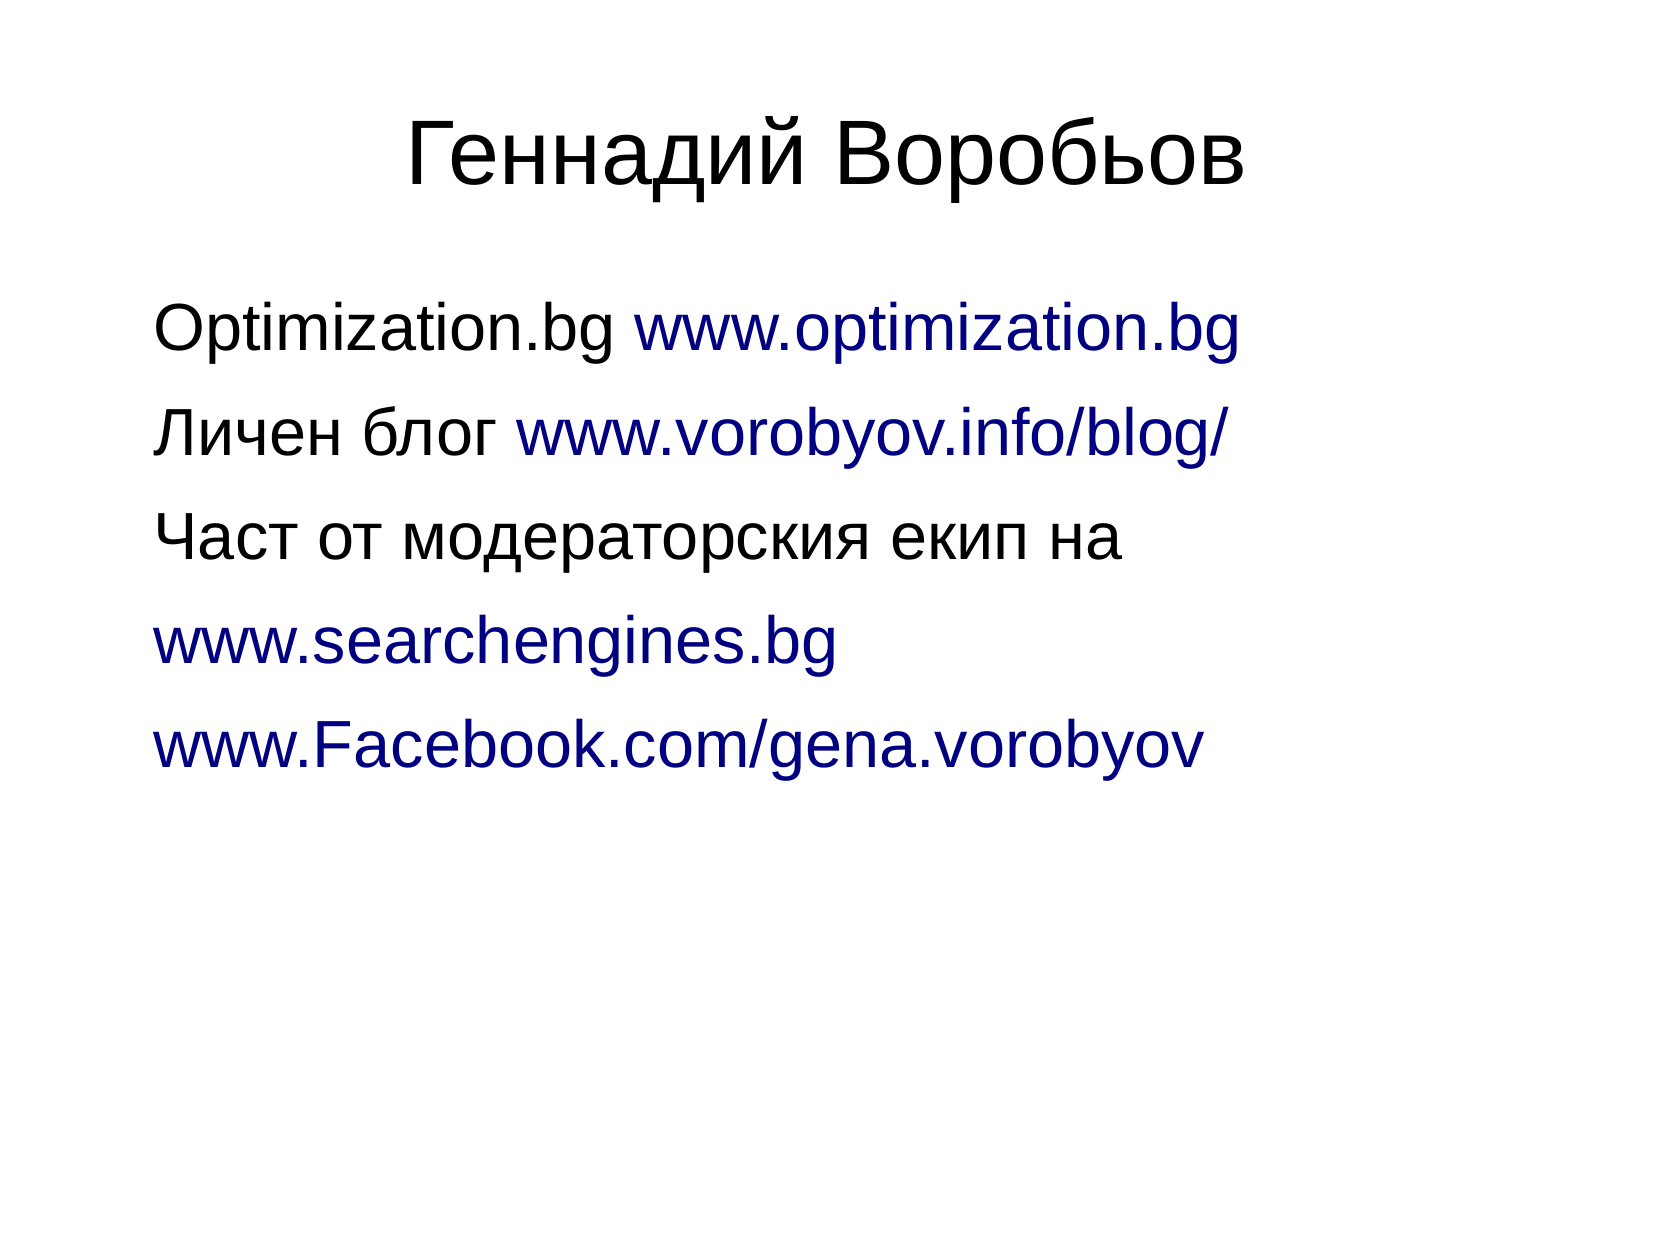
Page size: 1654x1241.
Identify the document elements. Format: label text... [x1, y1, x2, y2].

list Optimization.bg www.optimization.bg Личен блог www.vorobyov.info/blog/ Част от модераторския екип на www.searchengines.bg www.Facebook.com/gena.vorobyov [82, 290, 1571, 1109]
title Геннадий Воробьов [82, 49, 1571, 257]
